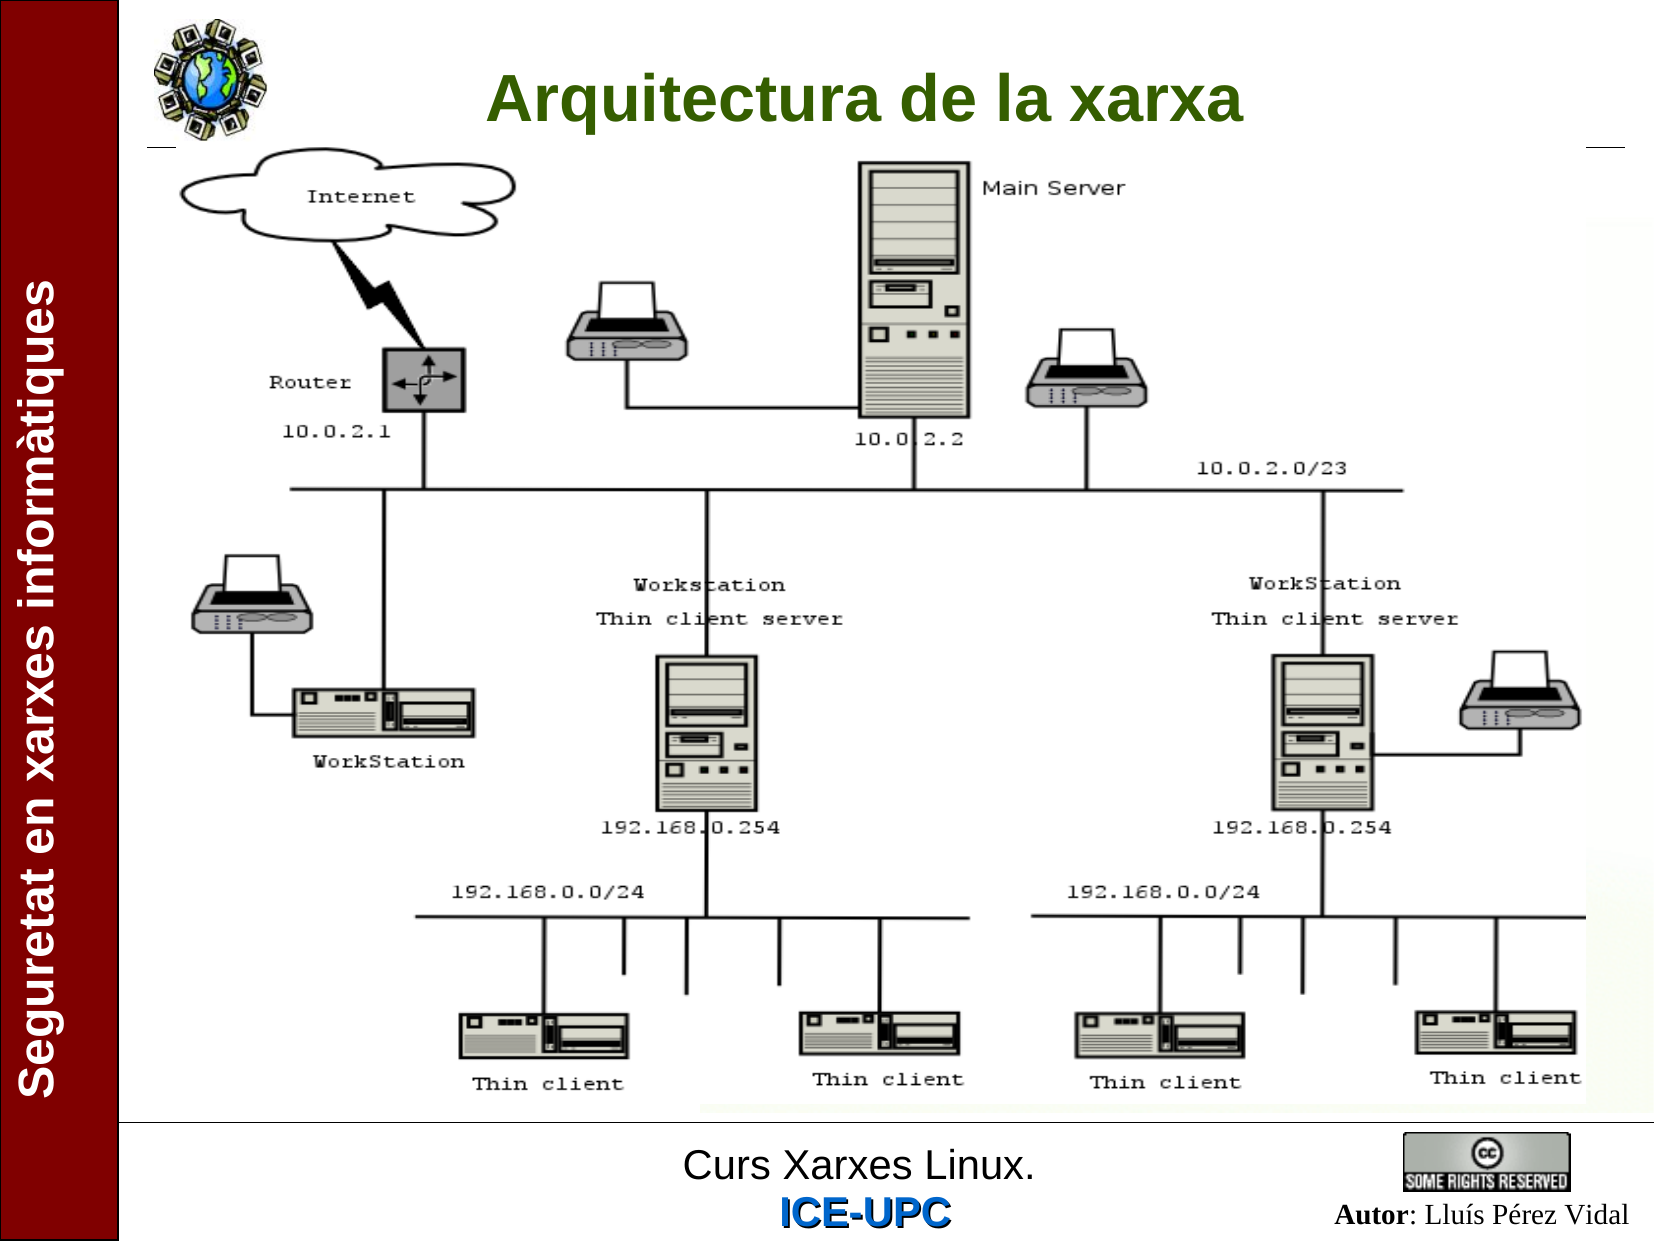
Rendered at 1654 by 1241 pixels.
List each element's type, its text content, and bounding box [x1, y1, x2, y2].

picture [1403, 1132, 1571, 1192]
picture [154, 19, 268, 49]
title Arquitectura de la xarxa [129, 49, 1619, 148]
picture [176, 146, 1654, 1113]
